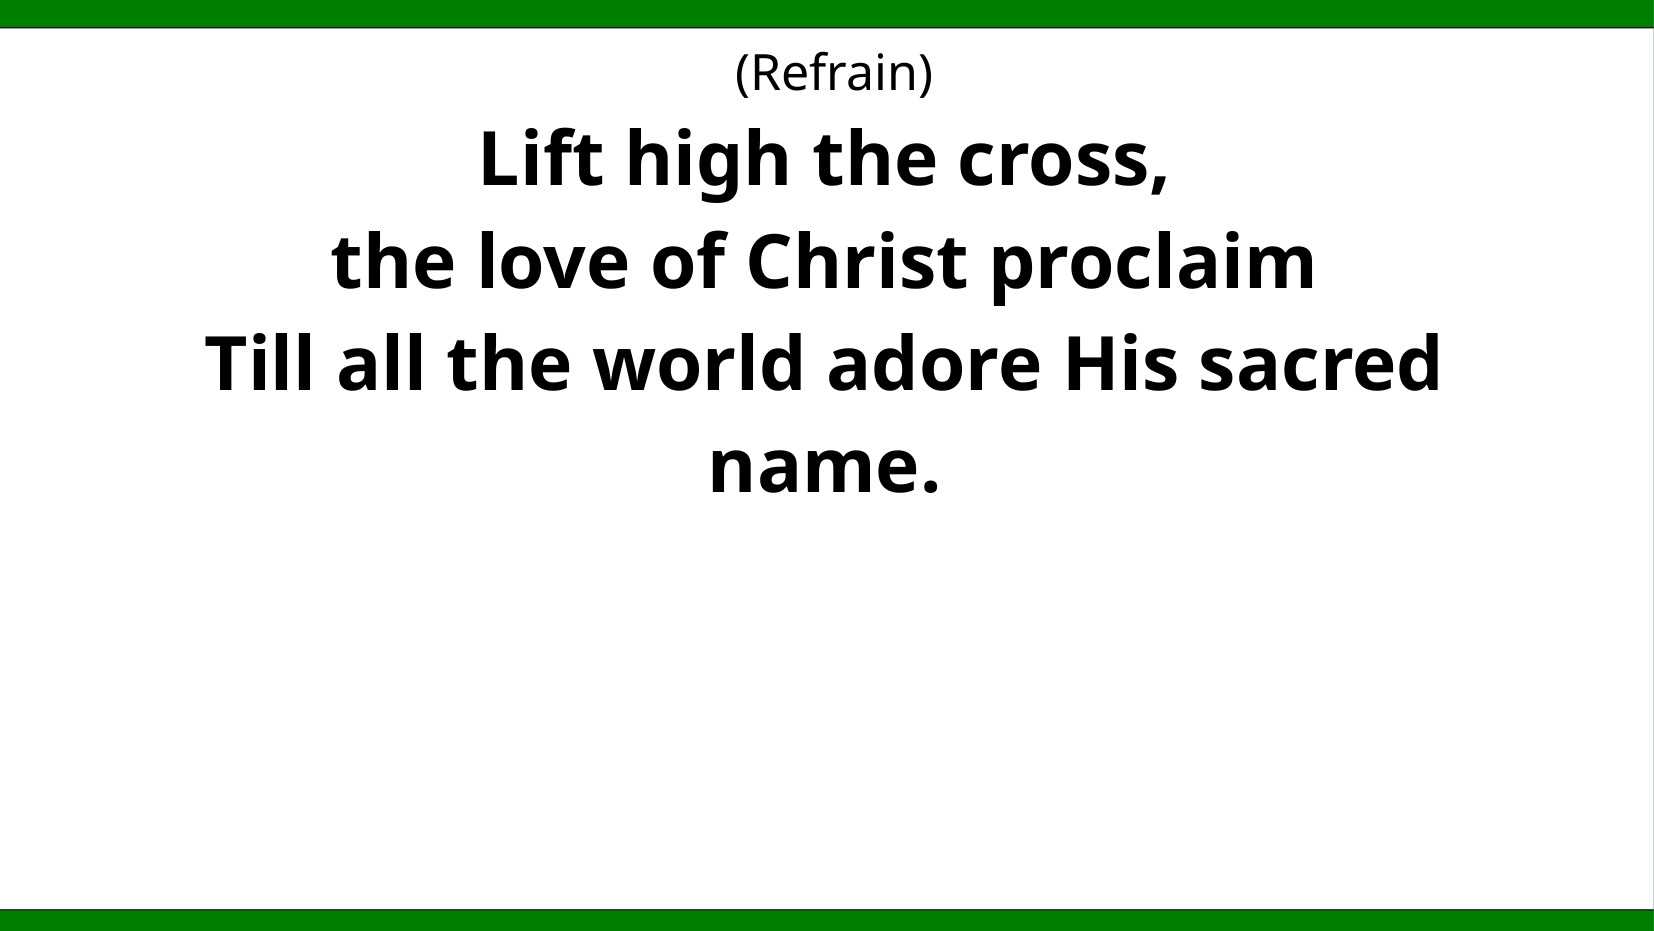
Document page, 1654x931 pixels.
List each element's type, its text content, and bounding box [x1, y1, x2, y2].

picture [0, 0, 1654, 931]
text_box (Refrain) Lift high the cross, the love of Christ proclaim Till all the world adore His sacred name. [90, 30, 1561, 411]
